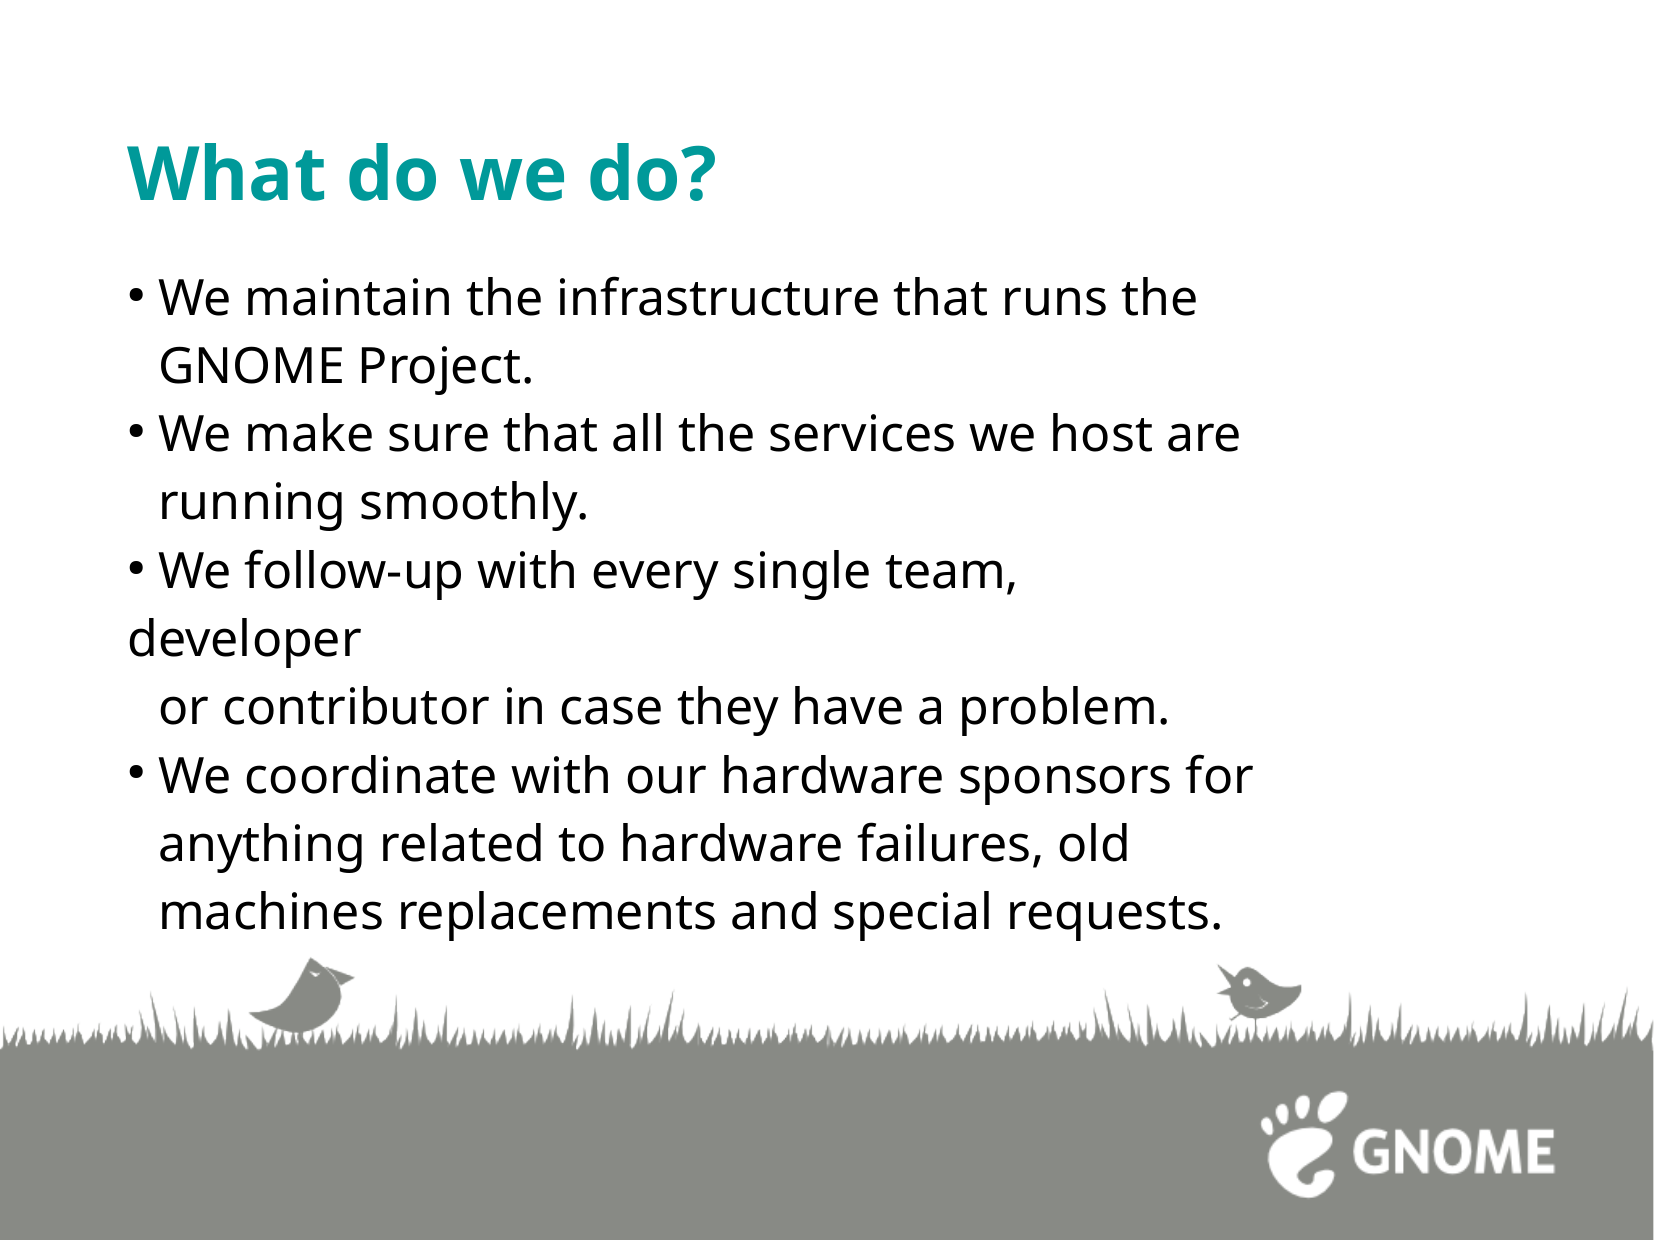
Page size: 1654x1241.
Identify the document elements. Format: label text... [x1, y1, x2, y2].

text_box We maintain the infrastructure that runs the GNOME Project. We make sure that all the services we host are running smoothly. We follow-up with every single team, developer or contributor in case they have a problem. We coordinate with our hardware sponsors for anything related to hardware failures, old machines replacements and special requests. [112, 254, 1276, 877]
text_box What do we do? [112, 112, 1276, 228]
picture [0, 0, 1654, 1241]
